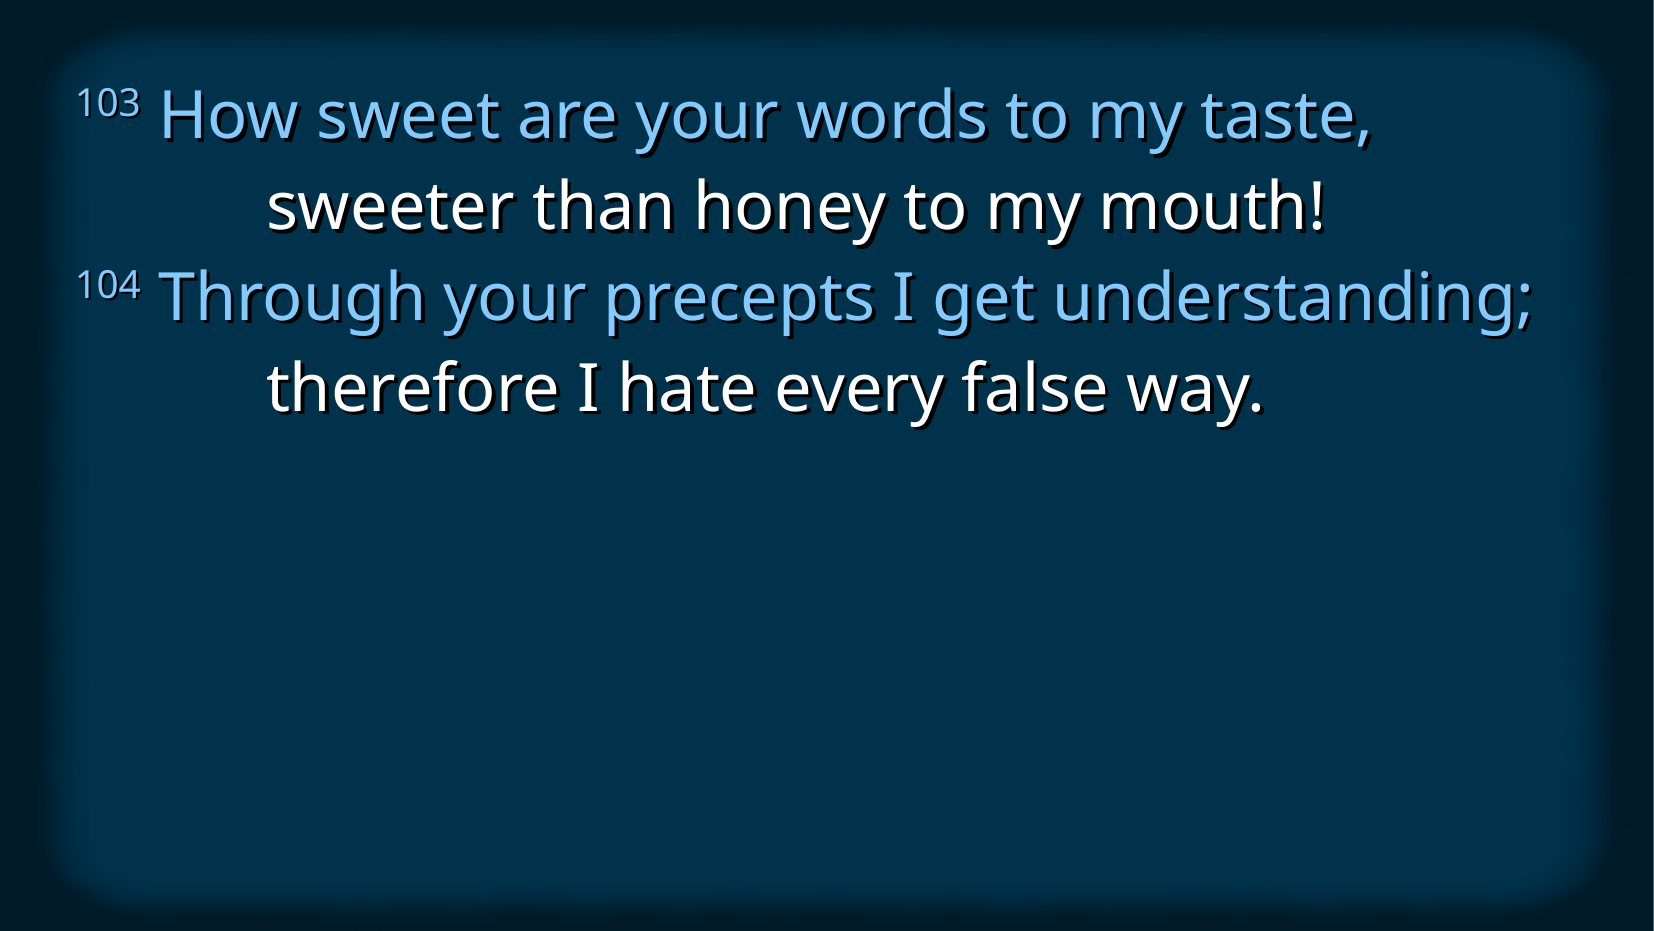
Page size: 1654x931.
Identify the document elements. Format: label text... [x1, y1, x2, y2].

picture [0, 0, 1654, 931]
text_box 103 How sweet are your words to my taste, sweeter than honey to my mouth! 104 Through your precepts I get understanding; therefore I hate every false way. [60, 60, 1591, 519]
